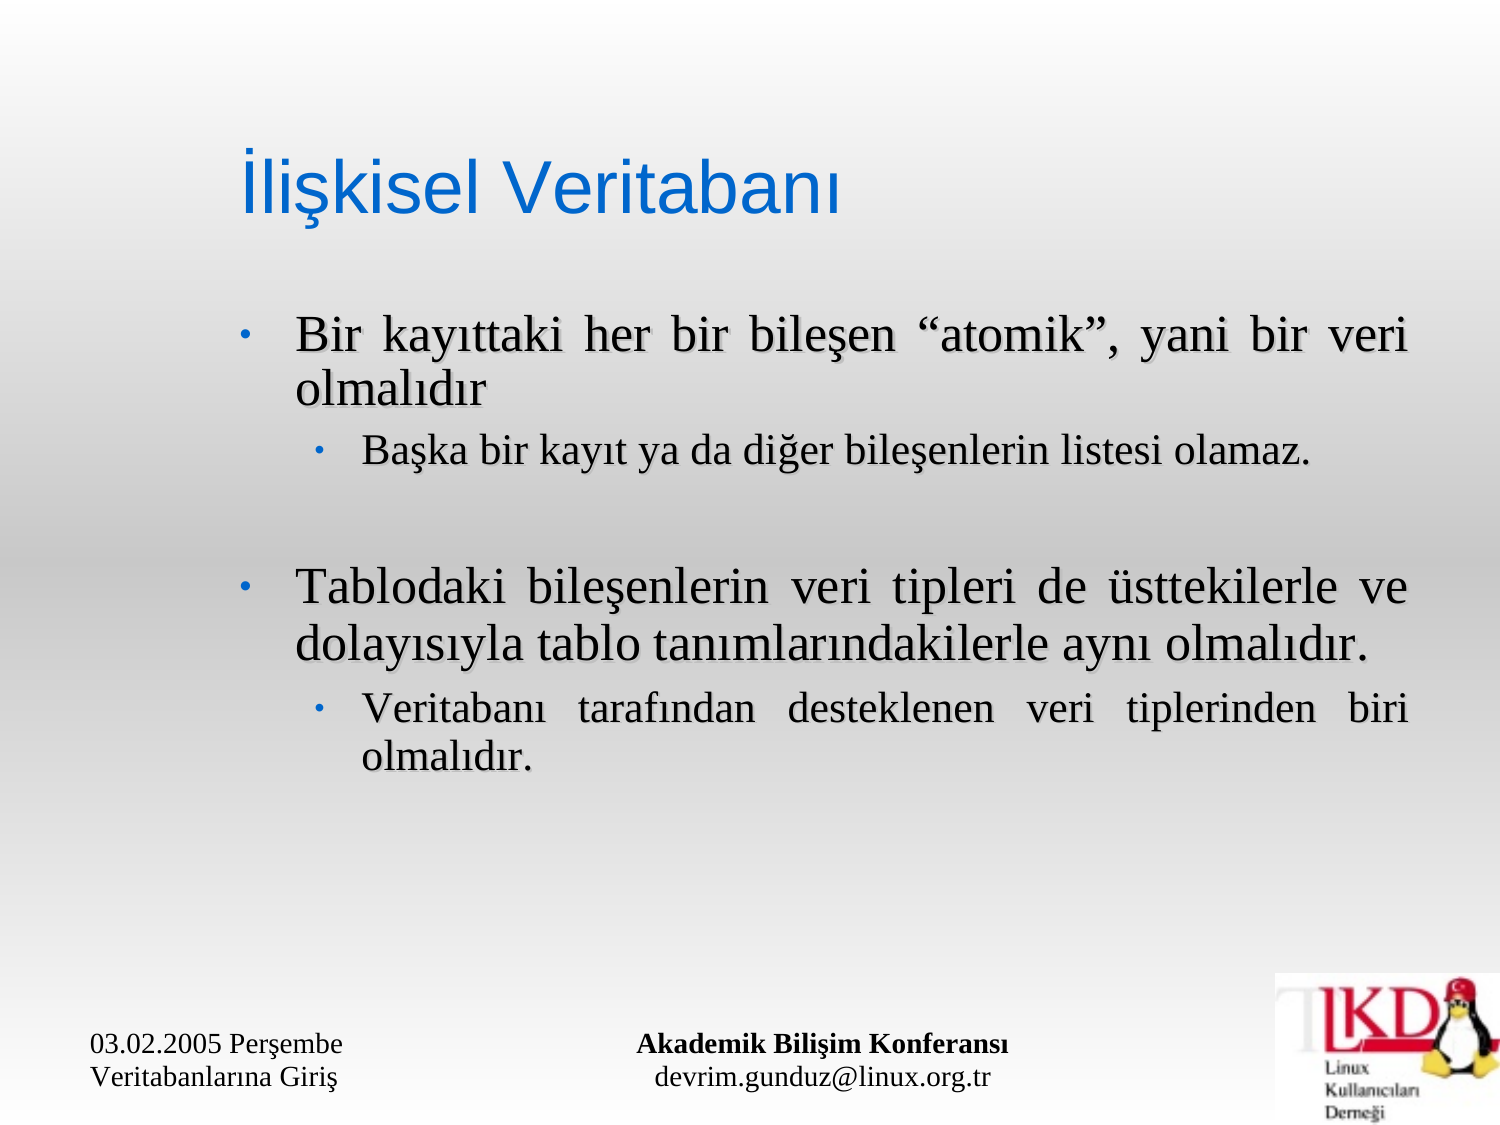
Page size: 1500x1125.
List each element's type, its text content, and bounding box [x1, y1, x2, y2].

list Bir kayıttaki her bir bileşen “atomik”, yani bir veri olmalıdır Başka bir kayıt ya da diğer bileşenlerin listesi olamaz. Tablodaki bileşenlerin veri tipleri de üsttekilerle ve dolayısıyla tablo tanımlarındakilerle aynı olmalıdır. Veritabanı tarafından desteklenen veri tiplerinden biri olmalıdır. [224, 299, 1425, 975]
picture [1275, 973, 1500, 1125]
title İlişkisel Veritabanı [224, 49, 1425, 237]
